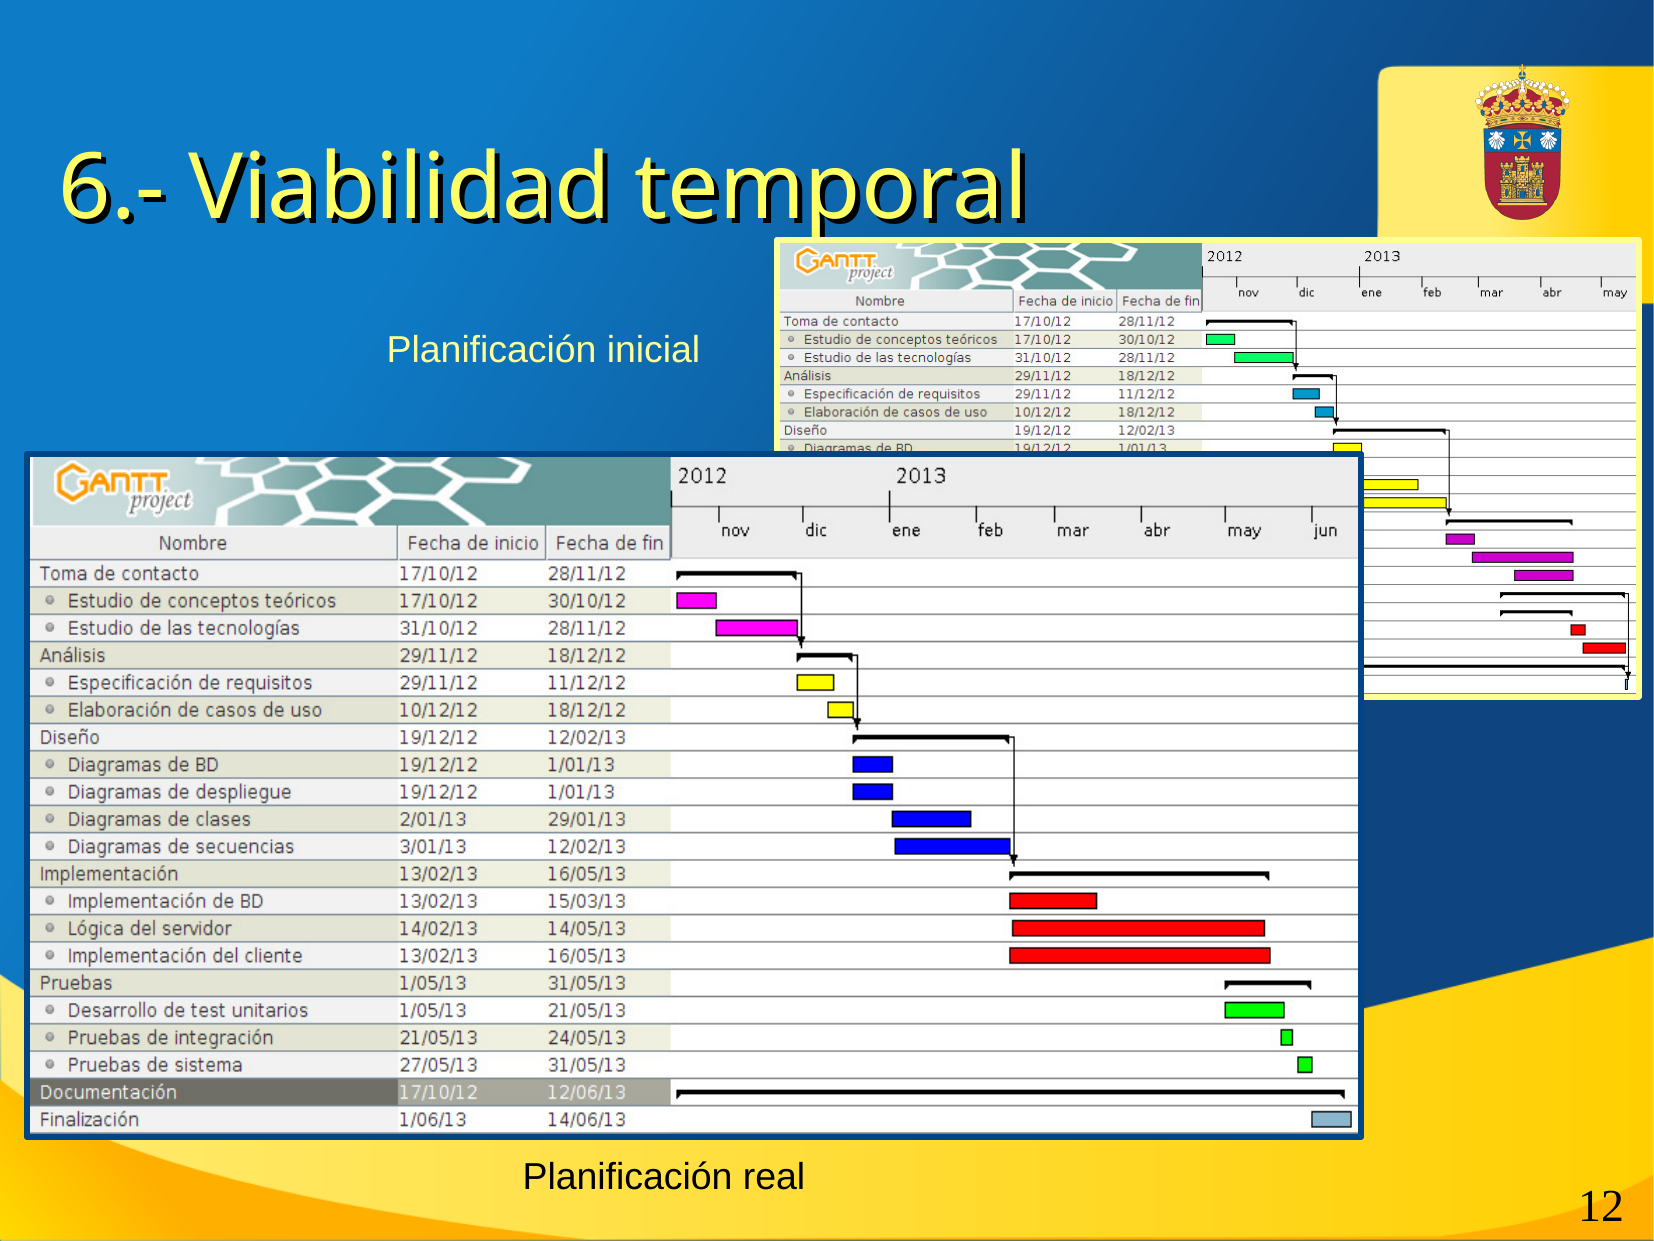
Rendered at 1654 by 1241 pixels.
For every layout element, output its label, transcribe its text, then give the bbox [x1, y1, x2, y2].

text_box Planificación inicial [371, 321, 716, 378]
title 6.- Viabilidad temporal [59, 70, 1335, 296]
picture [0, 0, 1654, 1241]
text_box Planificación real [507, 1147, 821, 1205]
